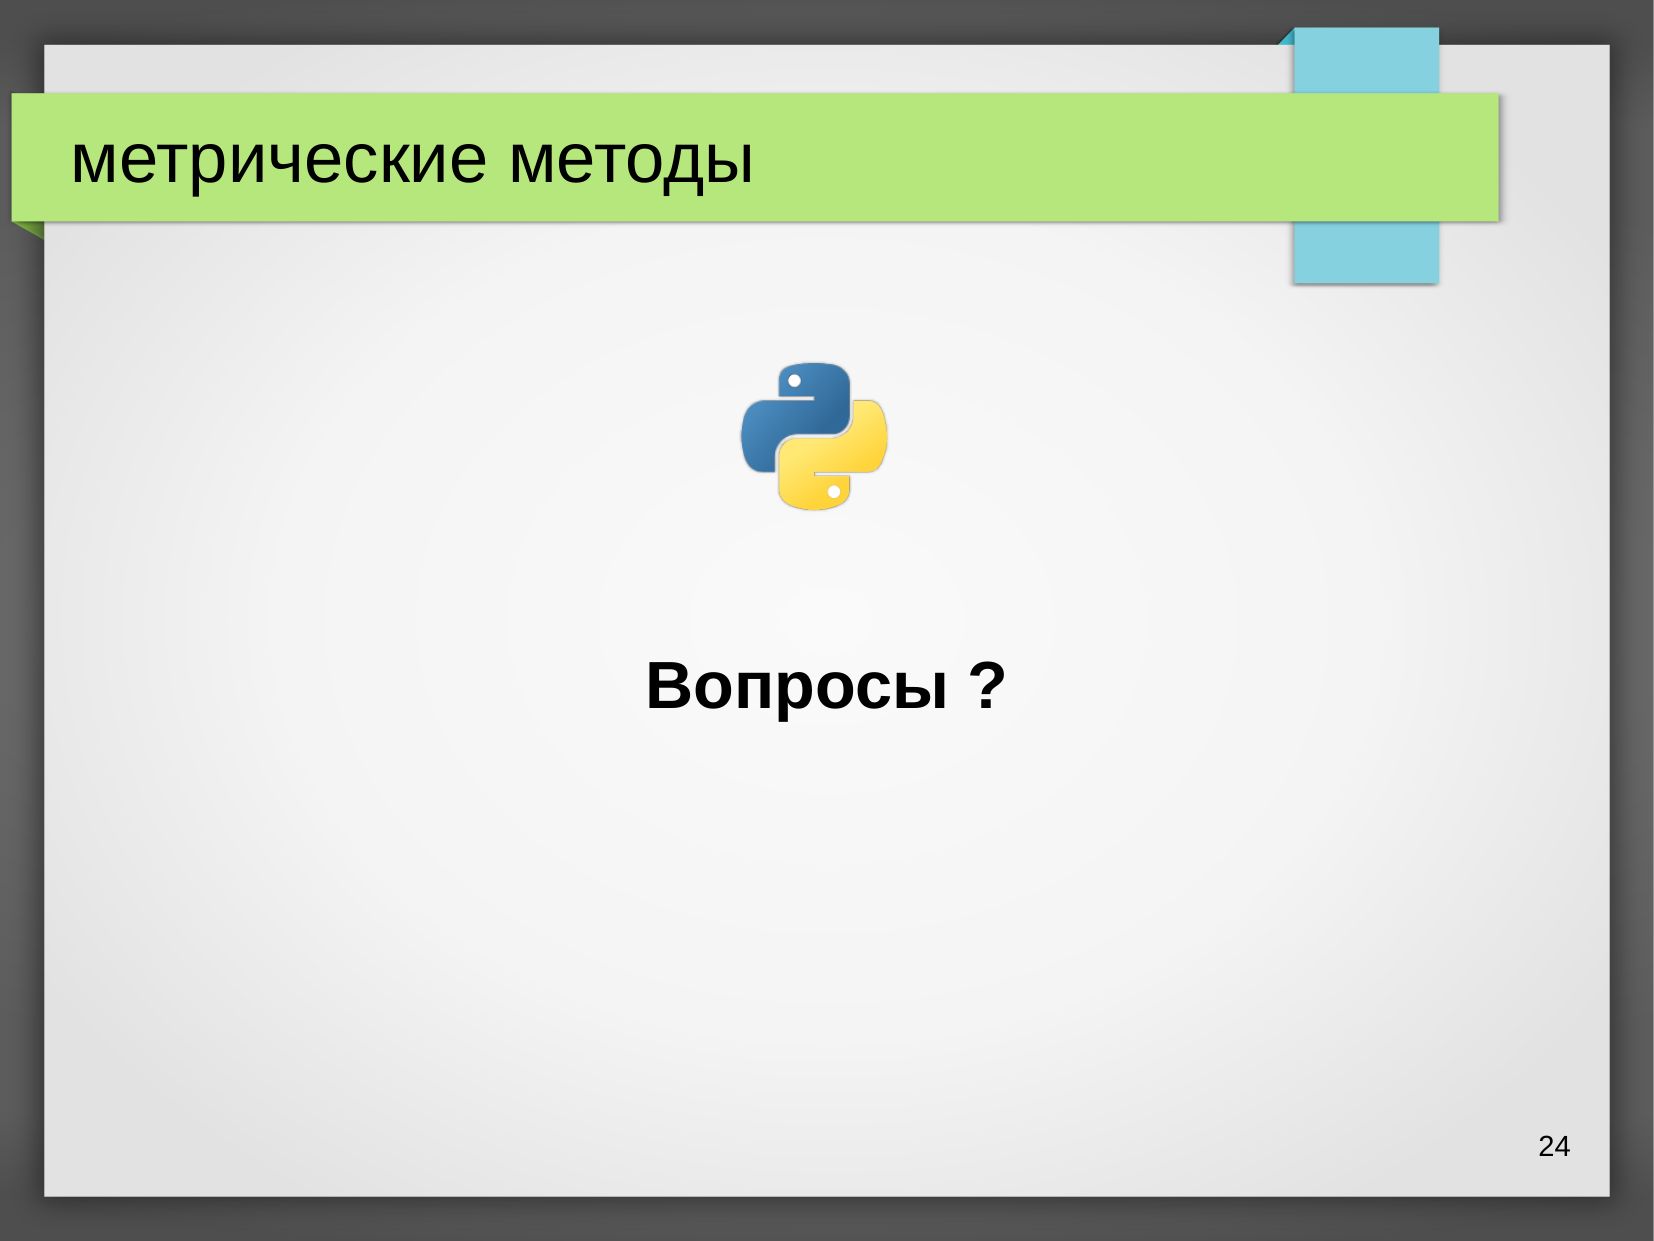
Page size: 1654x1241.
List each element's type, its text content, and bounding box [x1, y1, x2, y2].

title метрические методы [70, 118, 1205, 199]
picture [0, 0, 1654, 1241]
subtitle Вопросы ? [82, 236, 1571, 1134]
